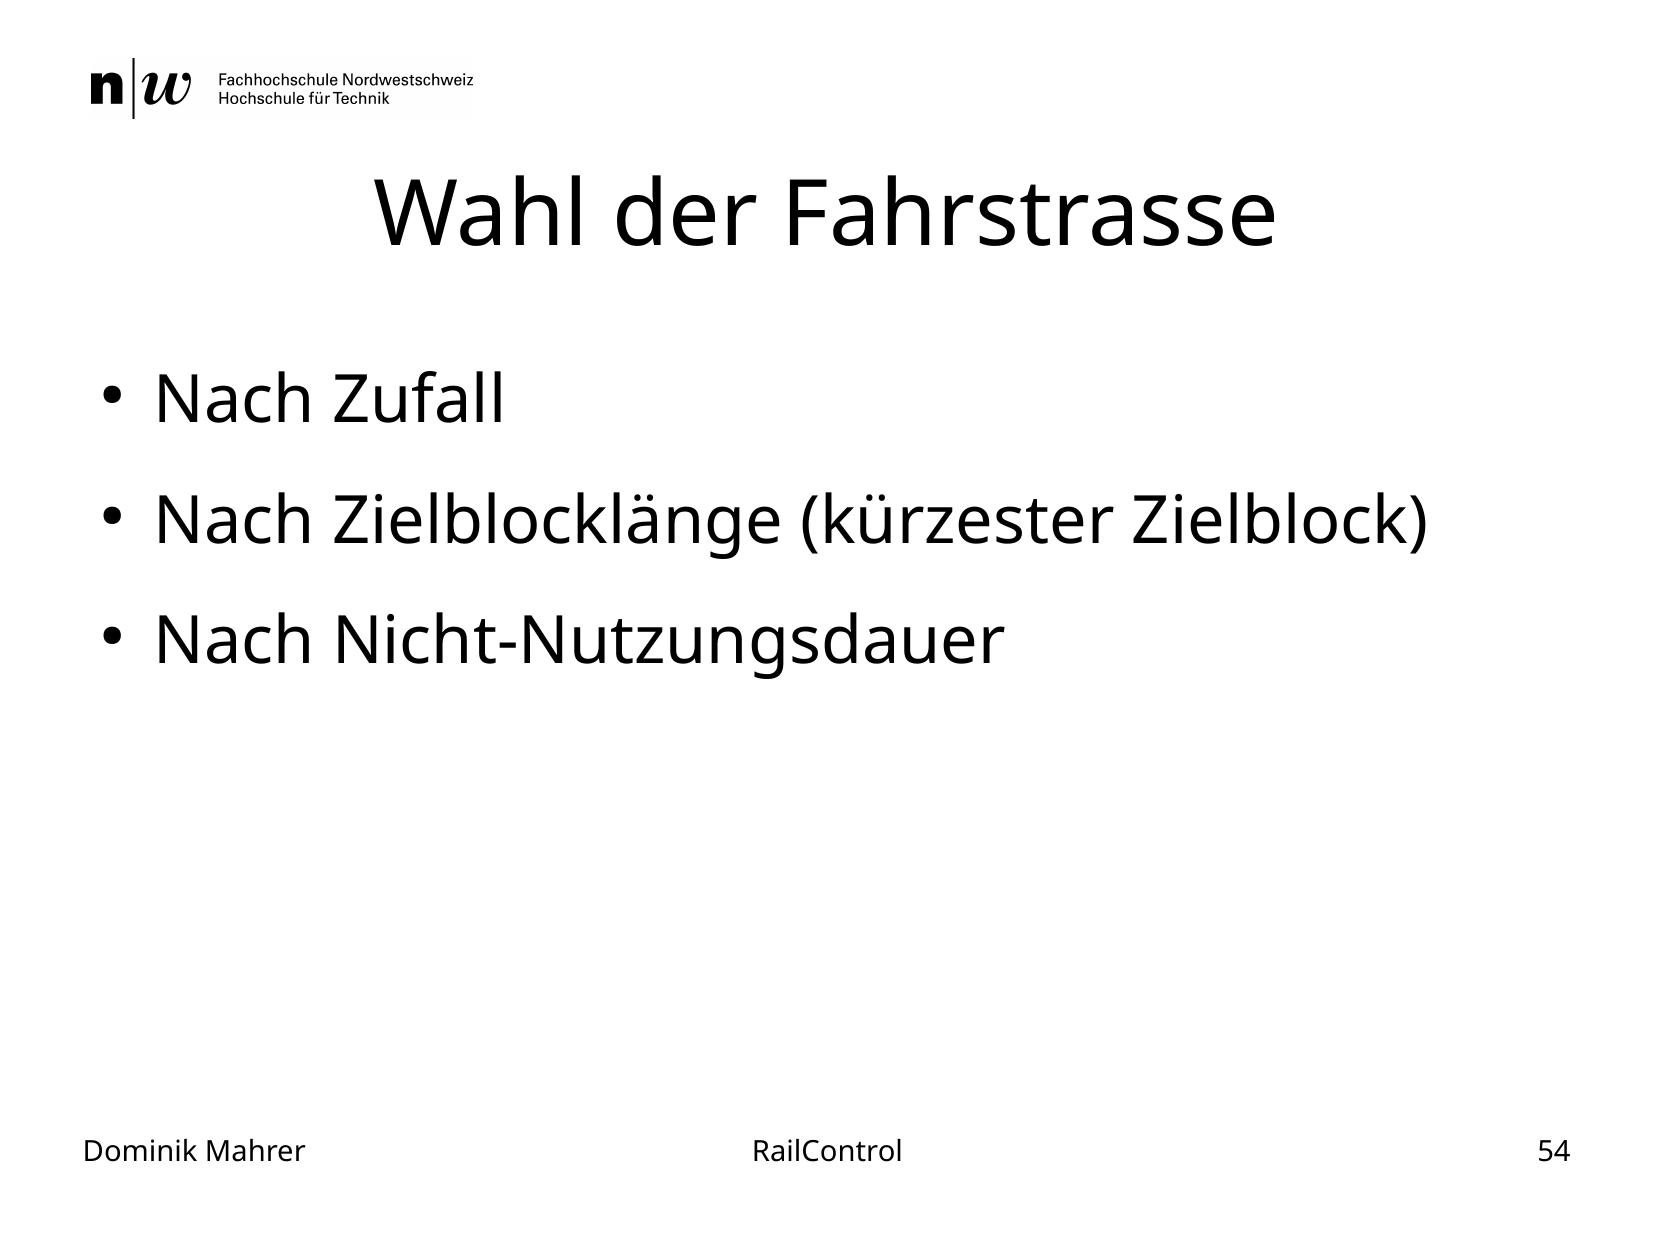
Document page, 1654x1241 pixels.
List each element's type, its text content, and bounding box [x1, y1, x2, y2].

list Nach Zufall Nach Zielblocklänge (kürzester Zielblock) Nach Nicht-Nutzungsdauer [82, 351, 1571, 1063]
title Wahl der Fahrstrasse [82, 153, 1571, 267]
picture [91, 58, 473, 119]
